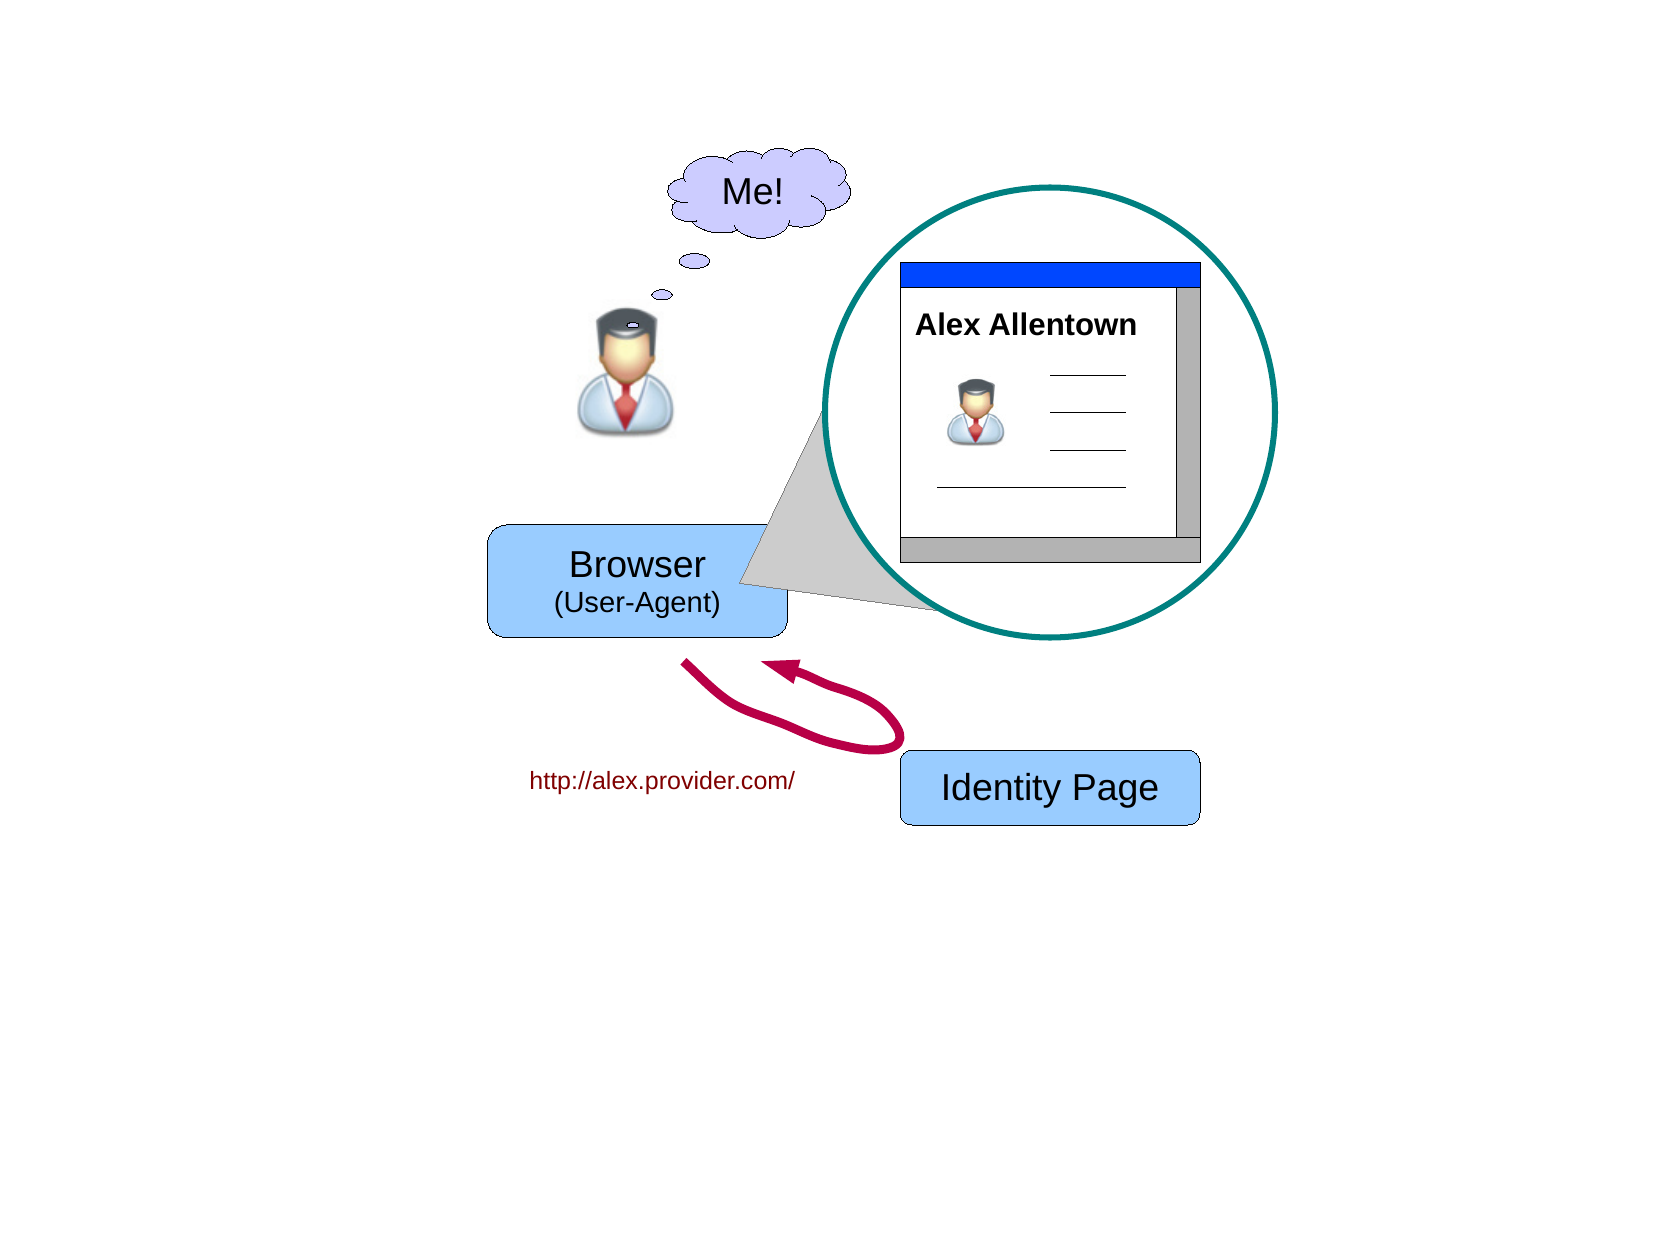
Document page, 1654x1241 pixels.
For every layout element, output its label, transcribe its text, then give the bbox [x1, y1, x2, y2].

text_box Me! [626, 322, 639, 328]
text_box Me! [667, 148, 851, 239]
text_box Alex Allentown [900, 300, 1151, 387]
text_box http://alex.provider.com/ [514, 759, 816, 803]
text_box Browser (User-Agent) [487, 524, 788, 638]
text_box Identity Page [900, 750, 1201, 826]
text_box Me! [679, 253, 710, 269]
picture [562, 299, 689, 446]
text_box Me! [651, 289, 673, 300]
picture [937, 374, 1013, 451]
text_box [739, 187, 1276, 638]
